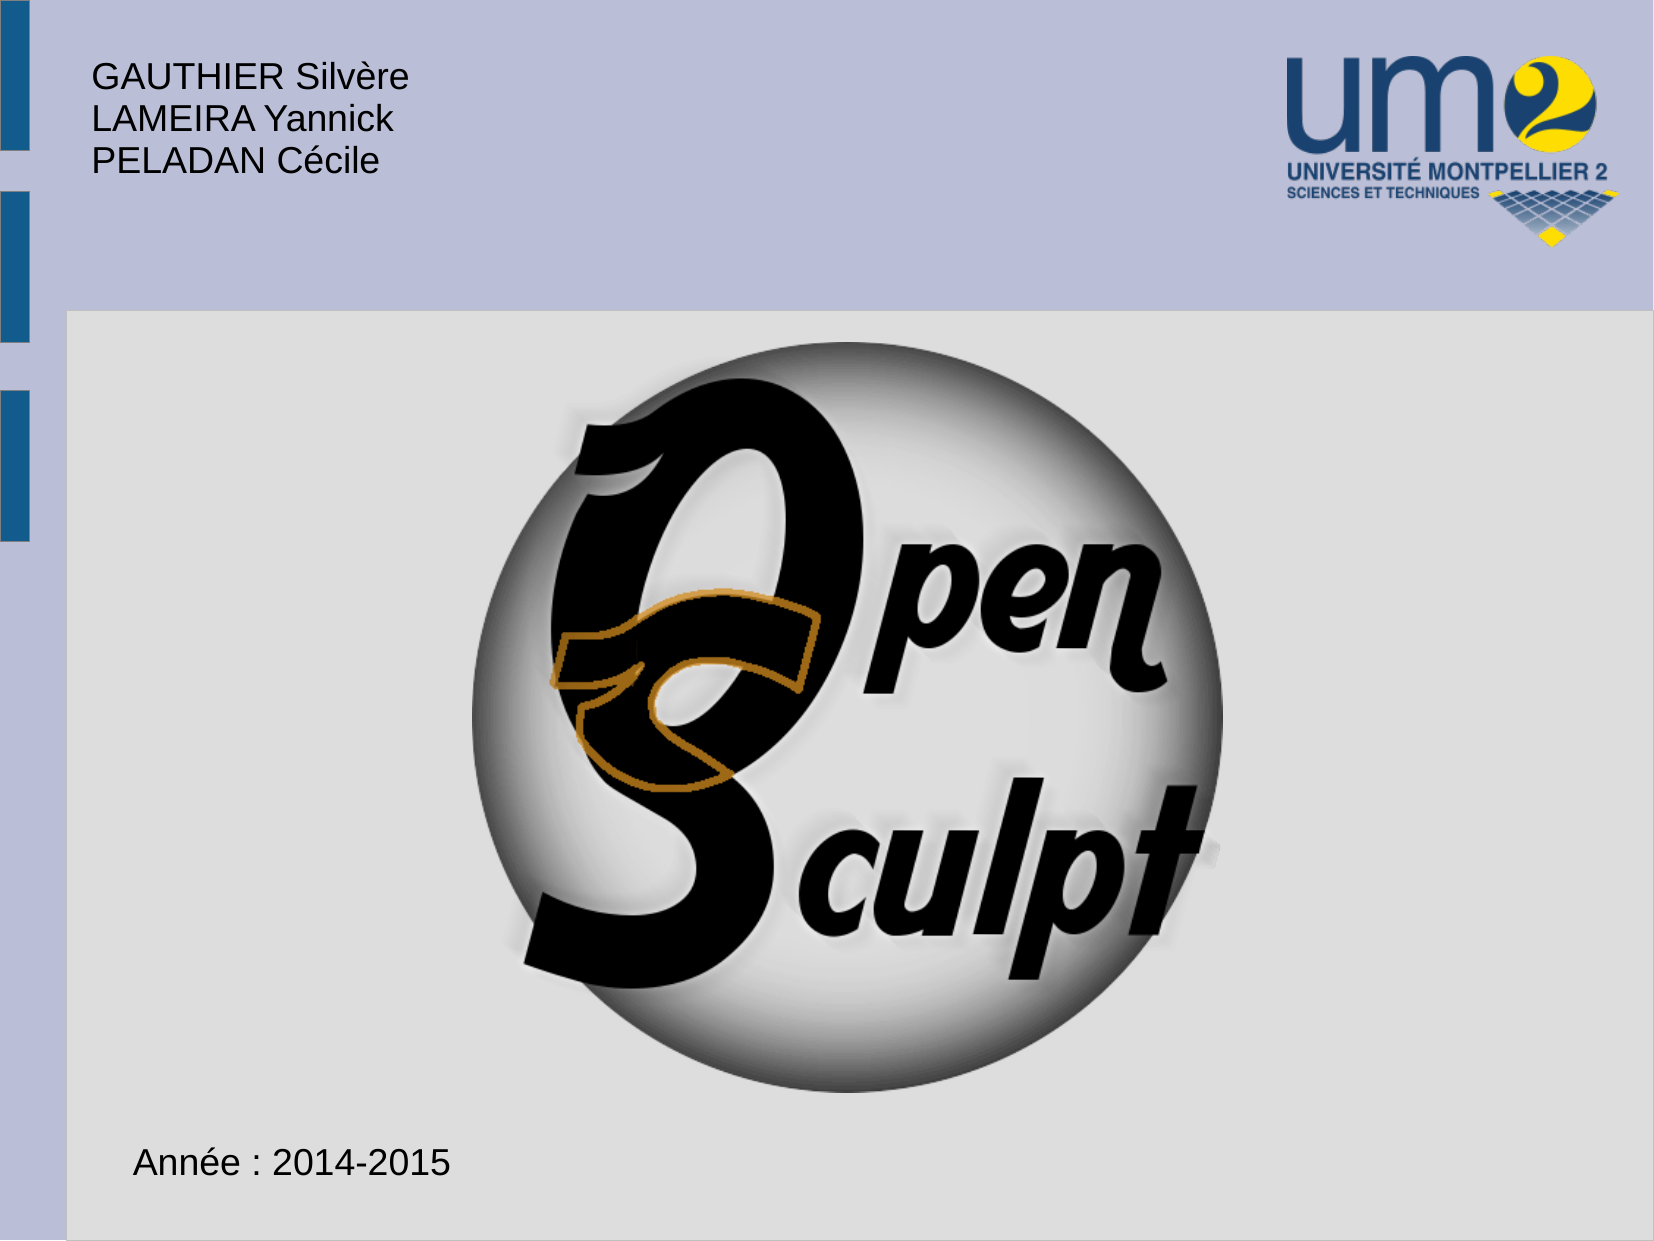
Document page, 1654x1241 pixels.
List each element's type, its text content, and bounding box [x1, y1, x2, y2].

text_box GAUTHIER Silvère LAMEIRA Yannick PELADAN Cécile [76, 48, 426, 189]
picture [1287, 56, 1619, 249]
text_box Année : 2014-2015 [118, 1133, 467, 1191]
picture [472, 342, 1223, 1093]
